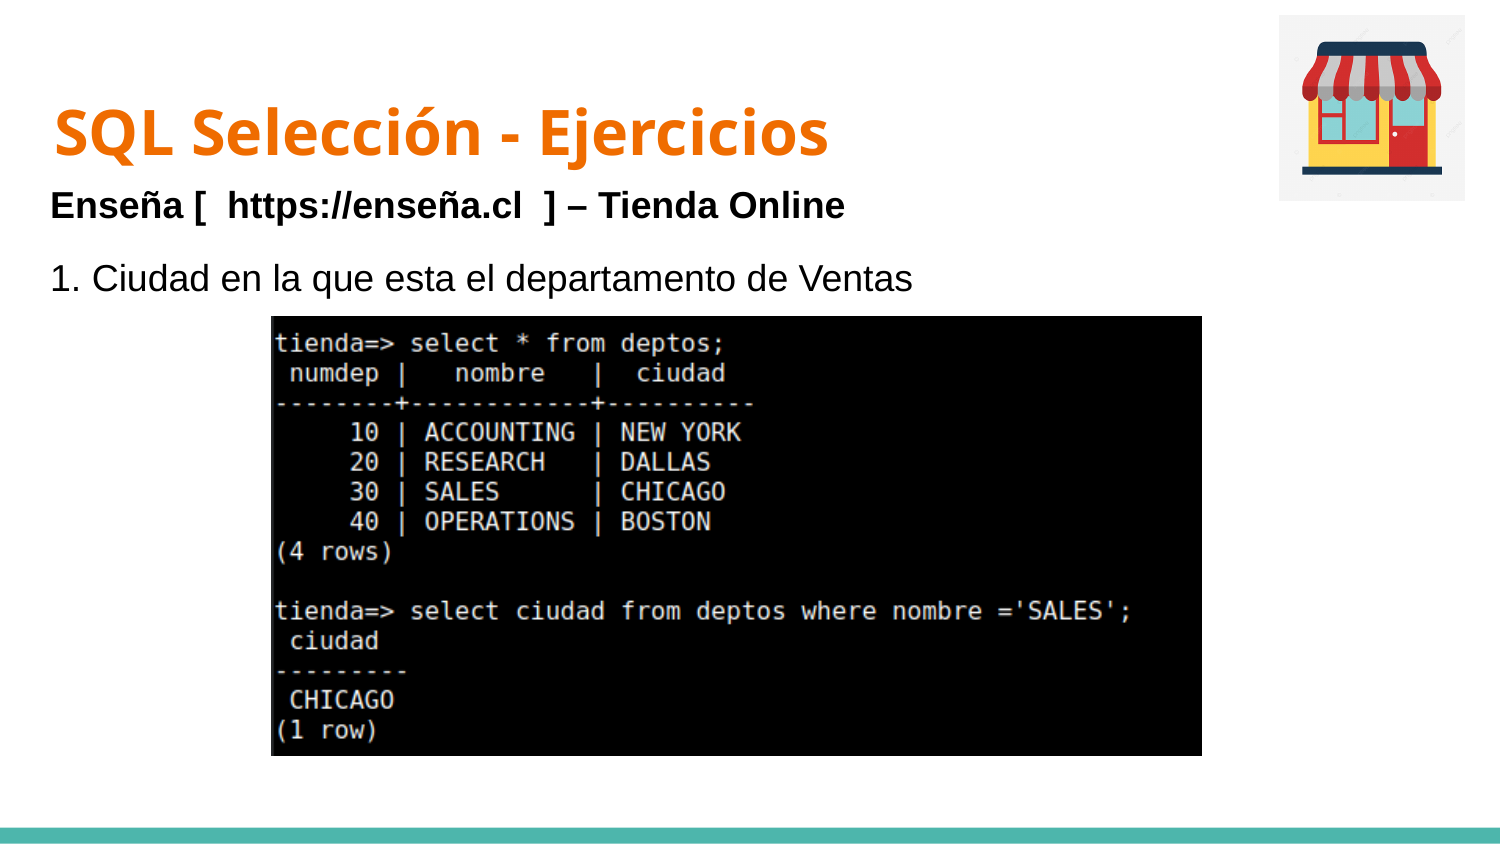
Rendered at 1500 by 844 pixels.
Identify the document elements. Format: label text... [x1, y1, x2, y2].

text_box 1. Ciudad en la que esta el departamento de Ventas [35, 250, 929, 308]
picture [271, 316, 1202, 756]
picture [1279, 15, 1465, 201]
title SQL Selección - Ejercicios [39, 72, 1279, 177]
text_box Enseña [ https://enseña.cl ] – Tienda Online [35, 177, 1323, 234]
